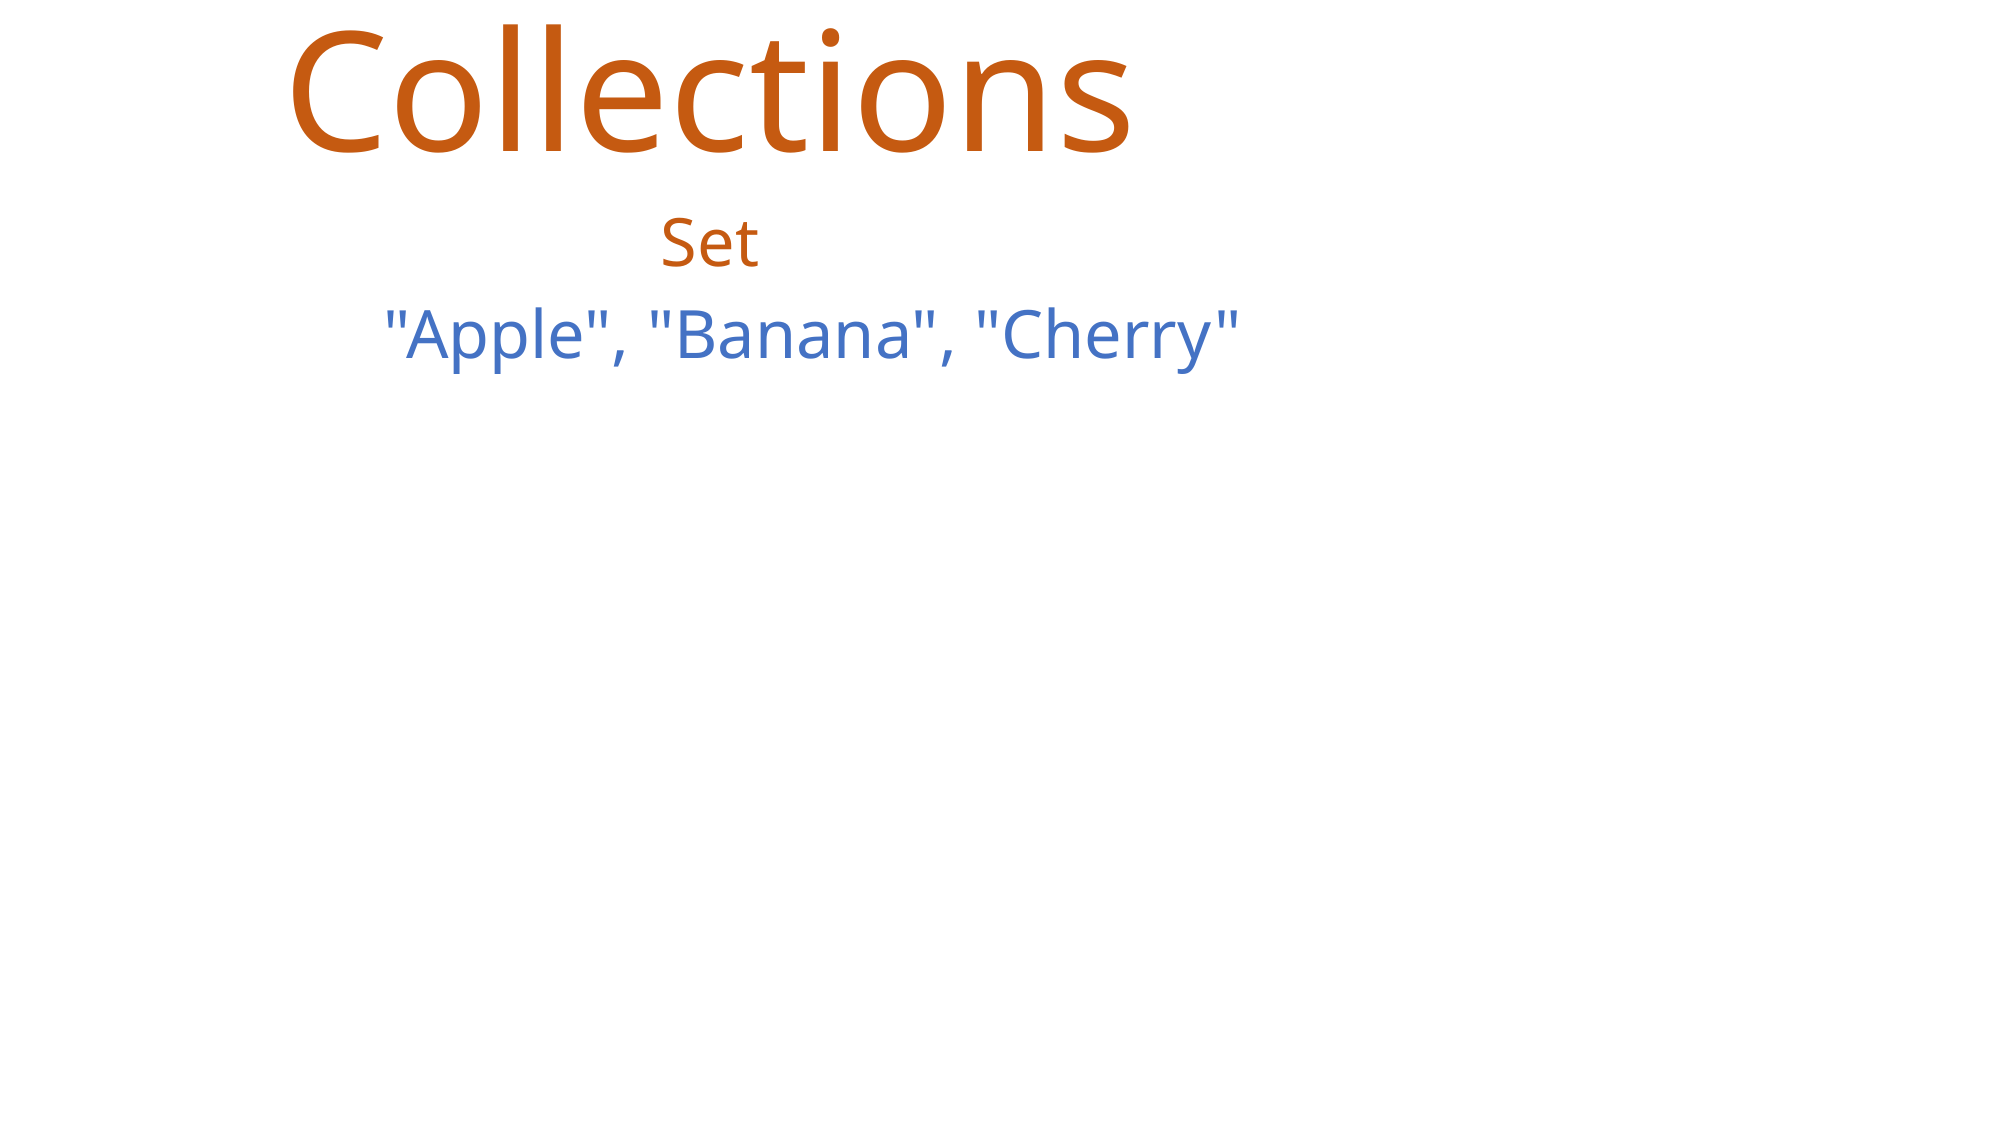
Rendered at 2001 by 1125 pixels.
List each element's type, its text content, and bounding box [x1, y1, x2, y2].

list Collections Set fruit = {"Apple", "Banana", "Cherry"} for item in fruit: print(item) [137, 0, 1863, 1014]
